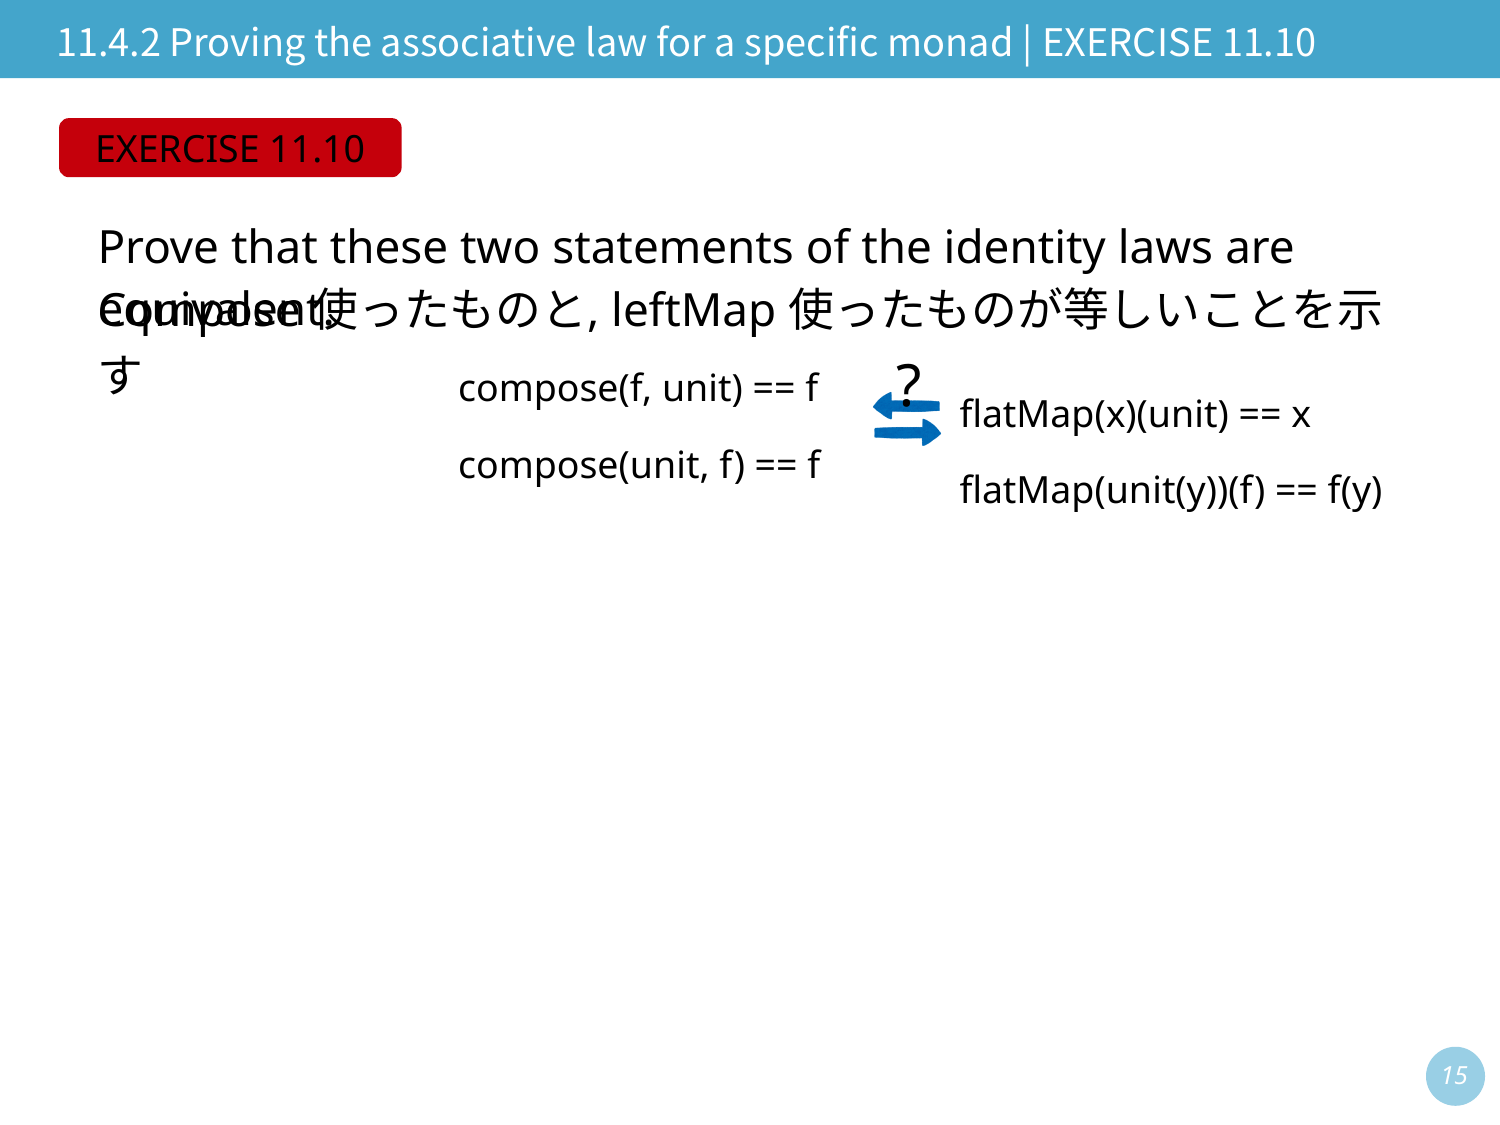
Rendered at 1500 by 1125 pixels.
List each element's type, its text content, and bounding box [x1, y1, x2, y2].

slide_number <number> [1424, 1046, 1484, 1107]
text_box Compose 使ったものと, leftMap 使ったものが等しいことを示す [82, 265, 1418, 349]
text_box EXERCISE 11.10 [59, 118, 402, 178]
text_box compose(f, unit) == f compose(unit, f) == f [443, 354, 886, 473]
title 11.4.2 Proving the associative law for a specific monad | EXERCISE 11.10 [41, 7, 1392, 76]
text_box flatMap(x)(unit) == x flatMap(unit(y))(f) == f(y) [944, 354, 1500, 479]
picture [869, 389, 945, 449]
text_box ? [874, 336, 945, 410]
text_box Prove that these two statements of the identity laws are equivalent. [82, 206, 1312, 265]
